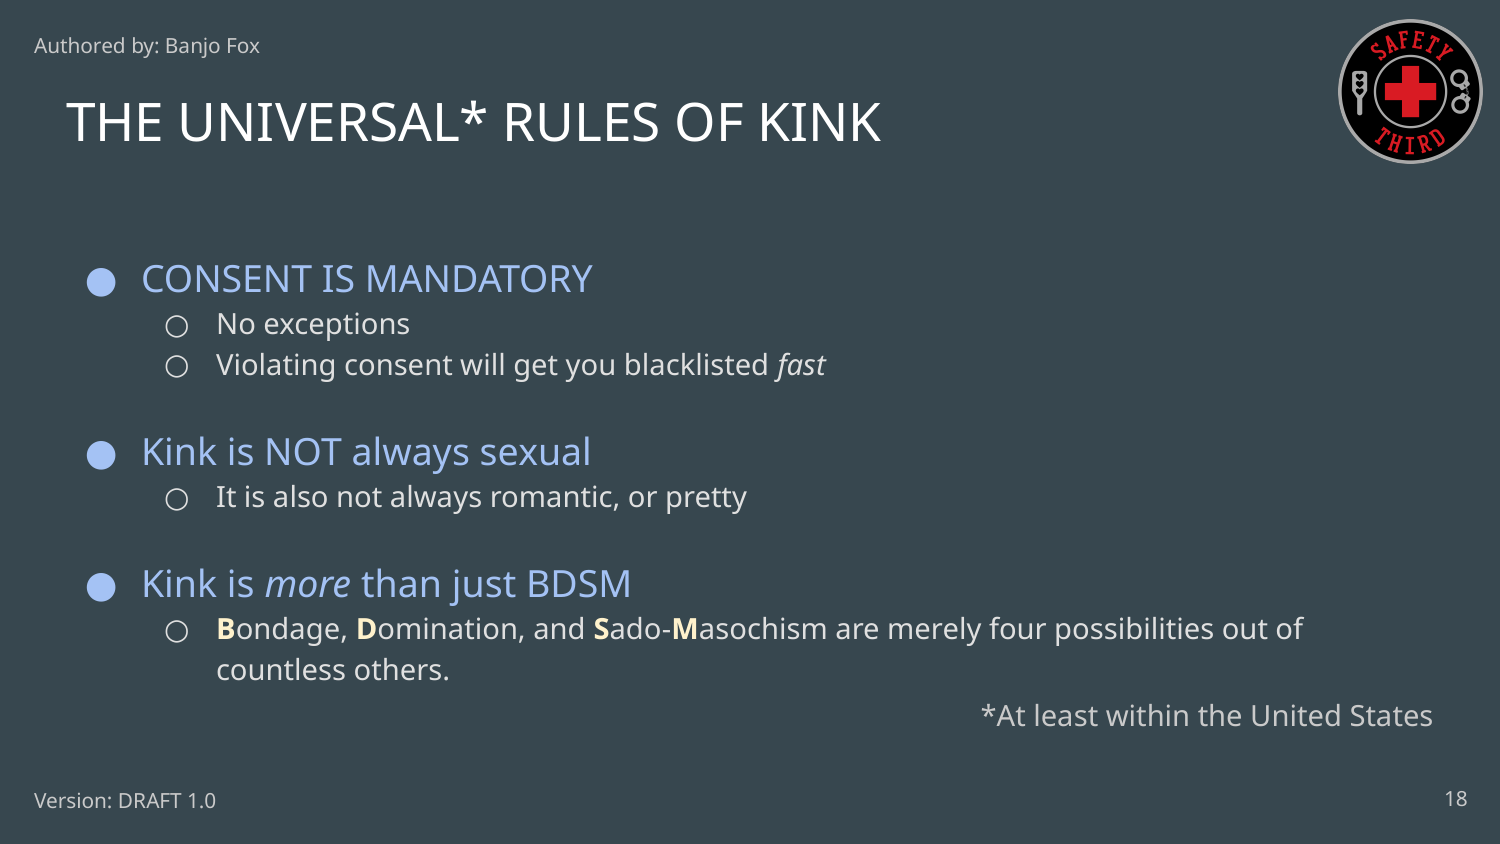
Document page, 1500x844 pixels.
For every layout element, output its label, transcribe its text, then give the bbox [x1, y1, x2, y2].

list CONSENT IS MANDATORY No exceptions Violating consent will get you blacklisted fast Kink is NOT always sexual It is also not always romantic, or pretty Kink is more than just BDSM Bondage, Domination, and Sado-Masochism are merely four possibilities out of countless others. [51, 187, 1449, 748]
title THE UNIVERSAL* RULES OF KINK [51, 72, 1319, 167]
slide_number <number> [1392, 767, 1483, 833]
picture [1338, 19, 1483, 164]
text_box *At least within the United States [764, 681, 1449, 747]
